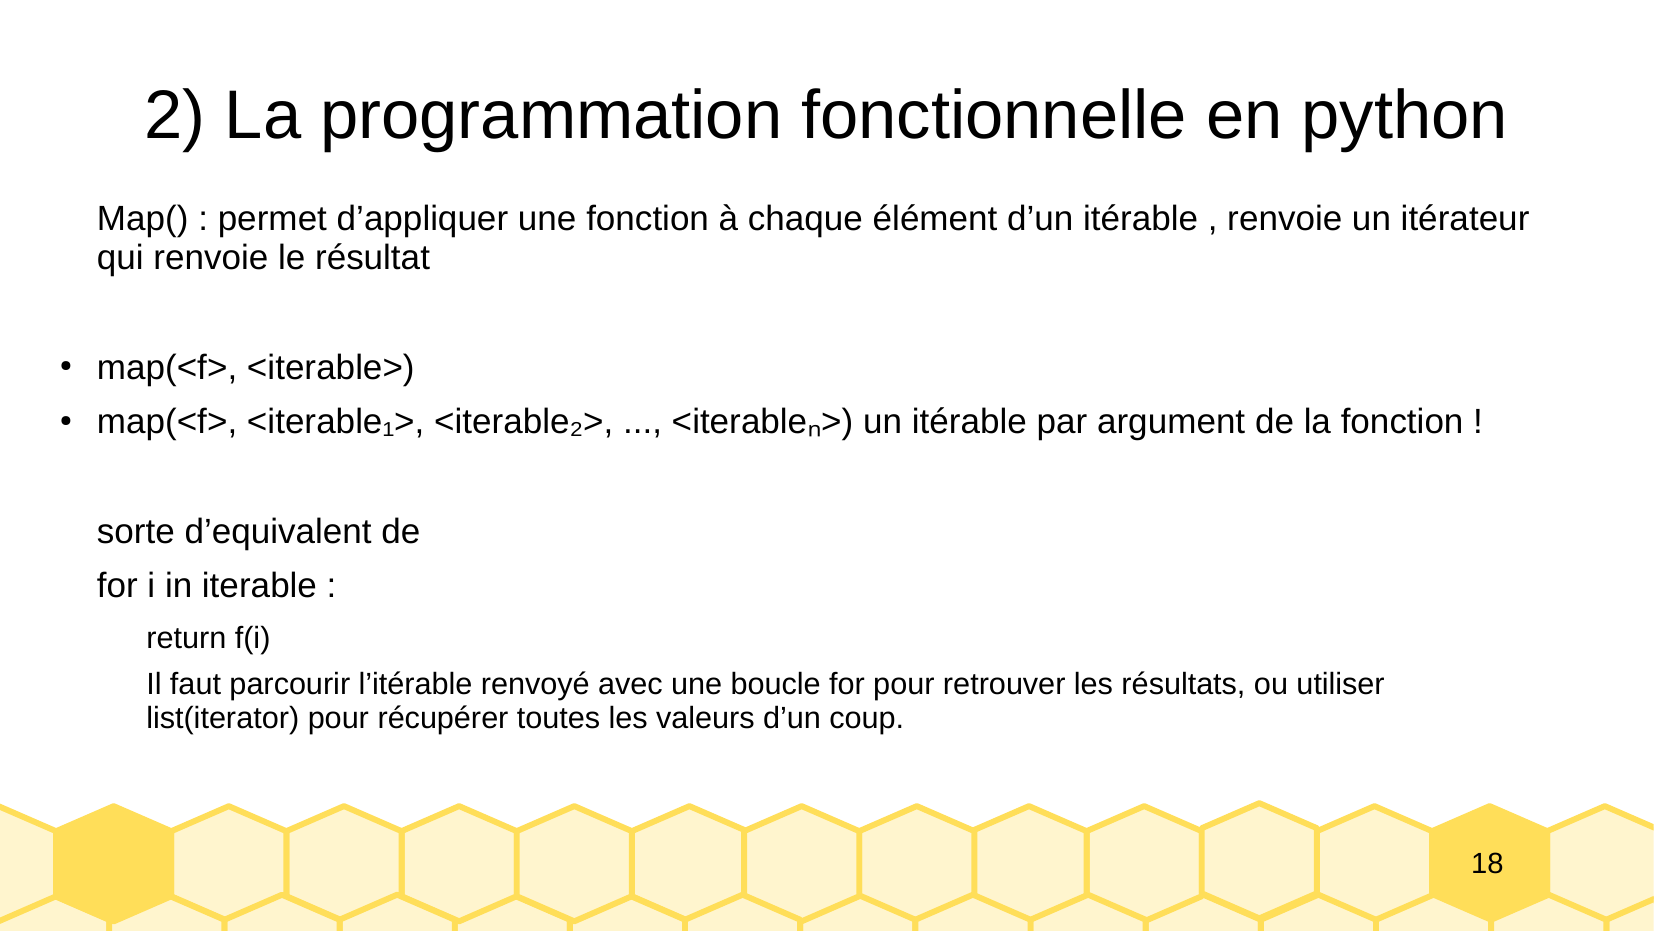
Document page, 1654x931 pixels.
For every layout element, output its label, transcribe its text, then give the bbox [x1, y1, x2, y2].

list Map() : permet d’appliquer une fonction à chaque élément d’un itérable , renvoie un itérateur qui renvoie le résultat map(<f>, <iterable>) map(<f>, <iterable₁>, <iterable₂>, ..., <iterableₙ>) un itérable par argument de la fonction ! sorte d’equivalent de for i in iterable : return f(i) Il faut parcourir l’itérable renvoyé avec une boucle for pour retrouver les résultats, ou utiliser list(iterator) pour récupérer toutes les valeurs d’un coup. [47, 198, 1536, 739]
title 2) La programmation fonctionnelle en python [82, 37, 1571, 193]
